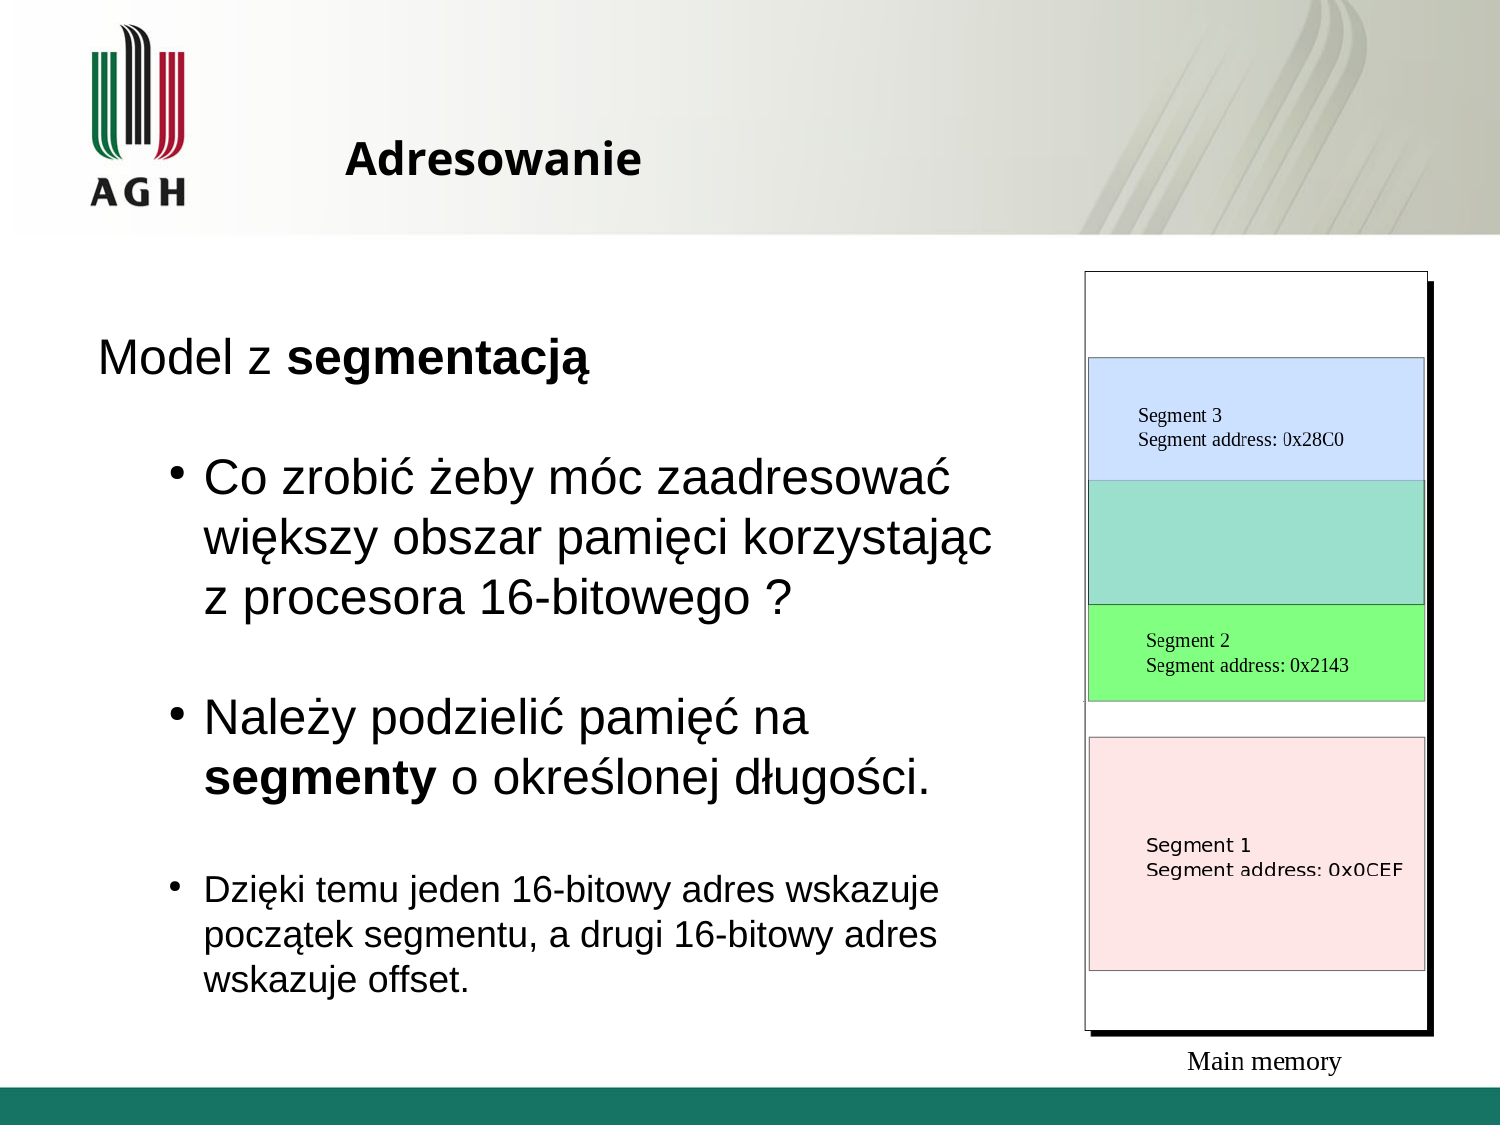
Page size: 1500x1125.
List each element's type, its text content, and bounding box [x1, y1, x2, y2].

title Adresowanie [330, 94, 1312, 221]
text_box Model z segmentacją Co zrobić żeby móc zaadresować większy obszar pamięci korzystając z procesora 16-bitowego ? Należy podzielić pamięć na segmenty o określonej długości. Dzięki temu jeden 16-bitowy adres wskazuje początek segmentu, a drugi 16-bitowy adres wskazuje offset. [47, 317, 1040, 1125]
picture [0, 0, 1500, 1125]
